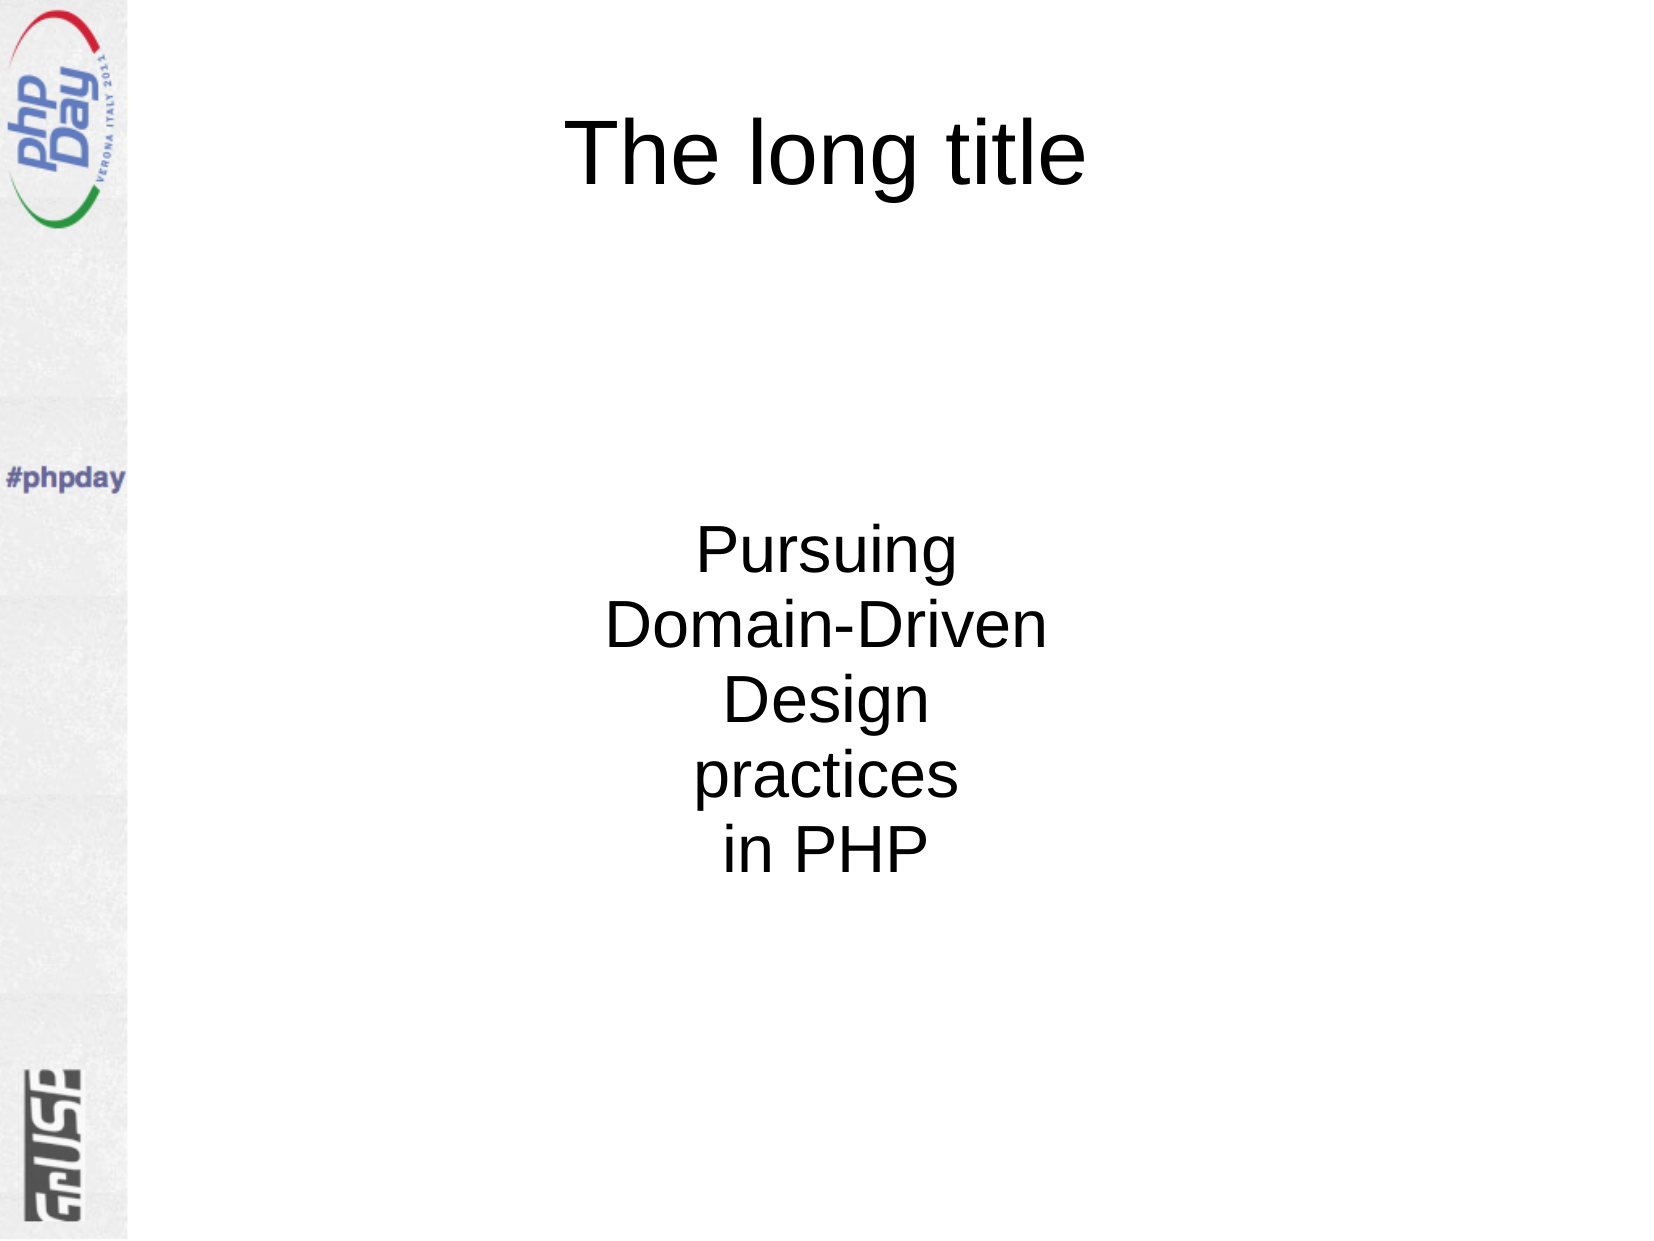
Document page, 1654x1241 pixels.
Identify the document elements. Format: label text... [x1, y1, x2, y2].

title The long title [82, 56, 1571, 250]
subtitle Pursuing Domain-Driven Design practices in PHP [82, 297, 1571, 1102]
picture [0, 0, 1654, 1241]
